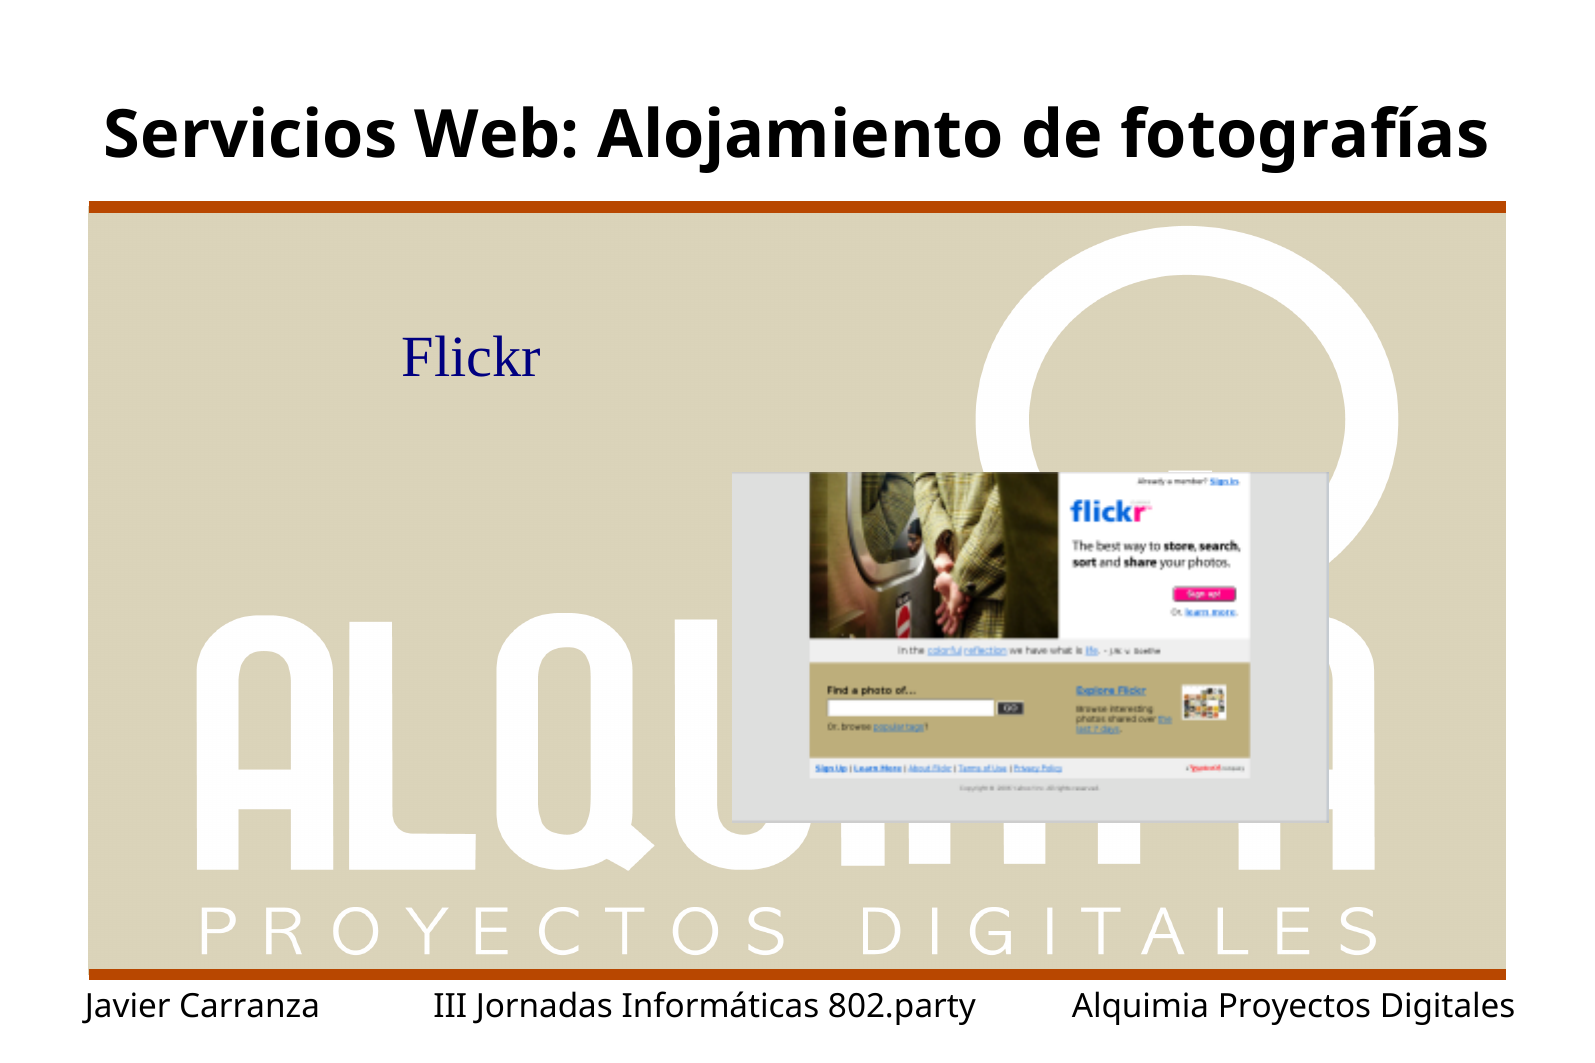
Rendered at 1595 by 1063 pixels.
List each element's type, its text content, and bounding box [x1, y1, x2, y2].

text_box Javier Carranza III Jornadas Informáticas 802.party Alquimia Proyectos Digitales [81, 974, 1513, 1048]
picture [732, 472, 1329, 823]
list Flickr [383, 324, 1516, 951]
title Servicios Web: Alojamiento de fotografías [79, 42, 1515, 220]
picture [88, 220, 1506, 969]
